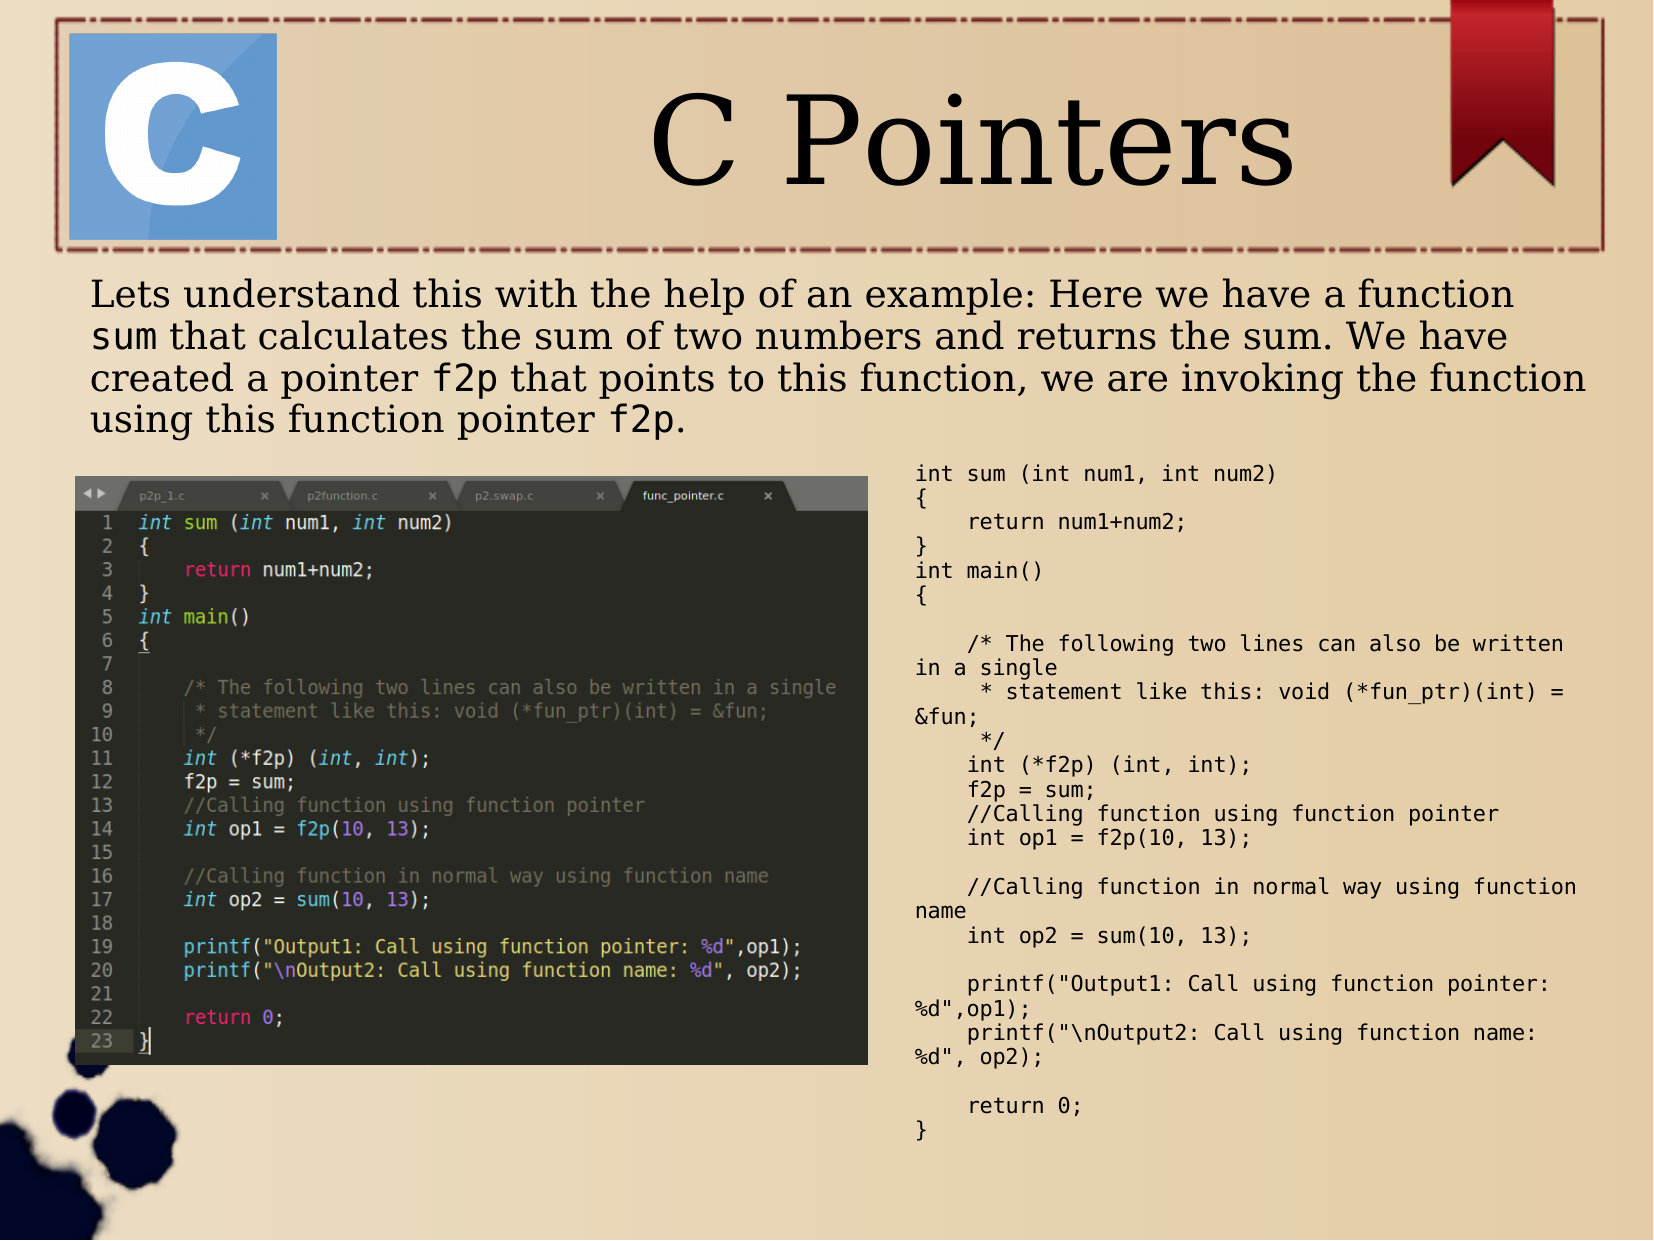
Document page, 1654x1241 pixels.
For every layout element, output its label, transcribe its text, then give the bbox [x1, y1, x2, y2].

text_box Lets understand this with the help of an example: Here we have a function sum that calculates the sum of two numbers and returns the sum. We have created a pointer f2p that points to this function, we are invoking the function using this function pointer f2p. [75, 266, 1606, 478]
picture [0, 0, 1654, 1240]
text_box int sum (int num1, int num2) { return num1+num2; } int main() { /* The following two lines can also be written in a single * statement like this: void (*fun_ptr)(int) = &fun; */ int (*f2p) (int, int); f2p = sum; //Calling function using function pointer int op1 = f2p(10, 13); //Calling function in normal way using function name int op2 = sum(10, 13); printf("Output1: Call using function pointer: %d",op1); printf("\nOutput2: Call using function name: %d", op2); return 0; } [900, 454, 1606, 1151]
title C Pointers [495, 47, 1413, 229]
